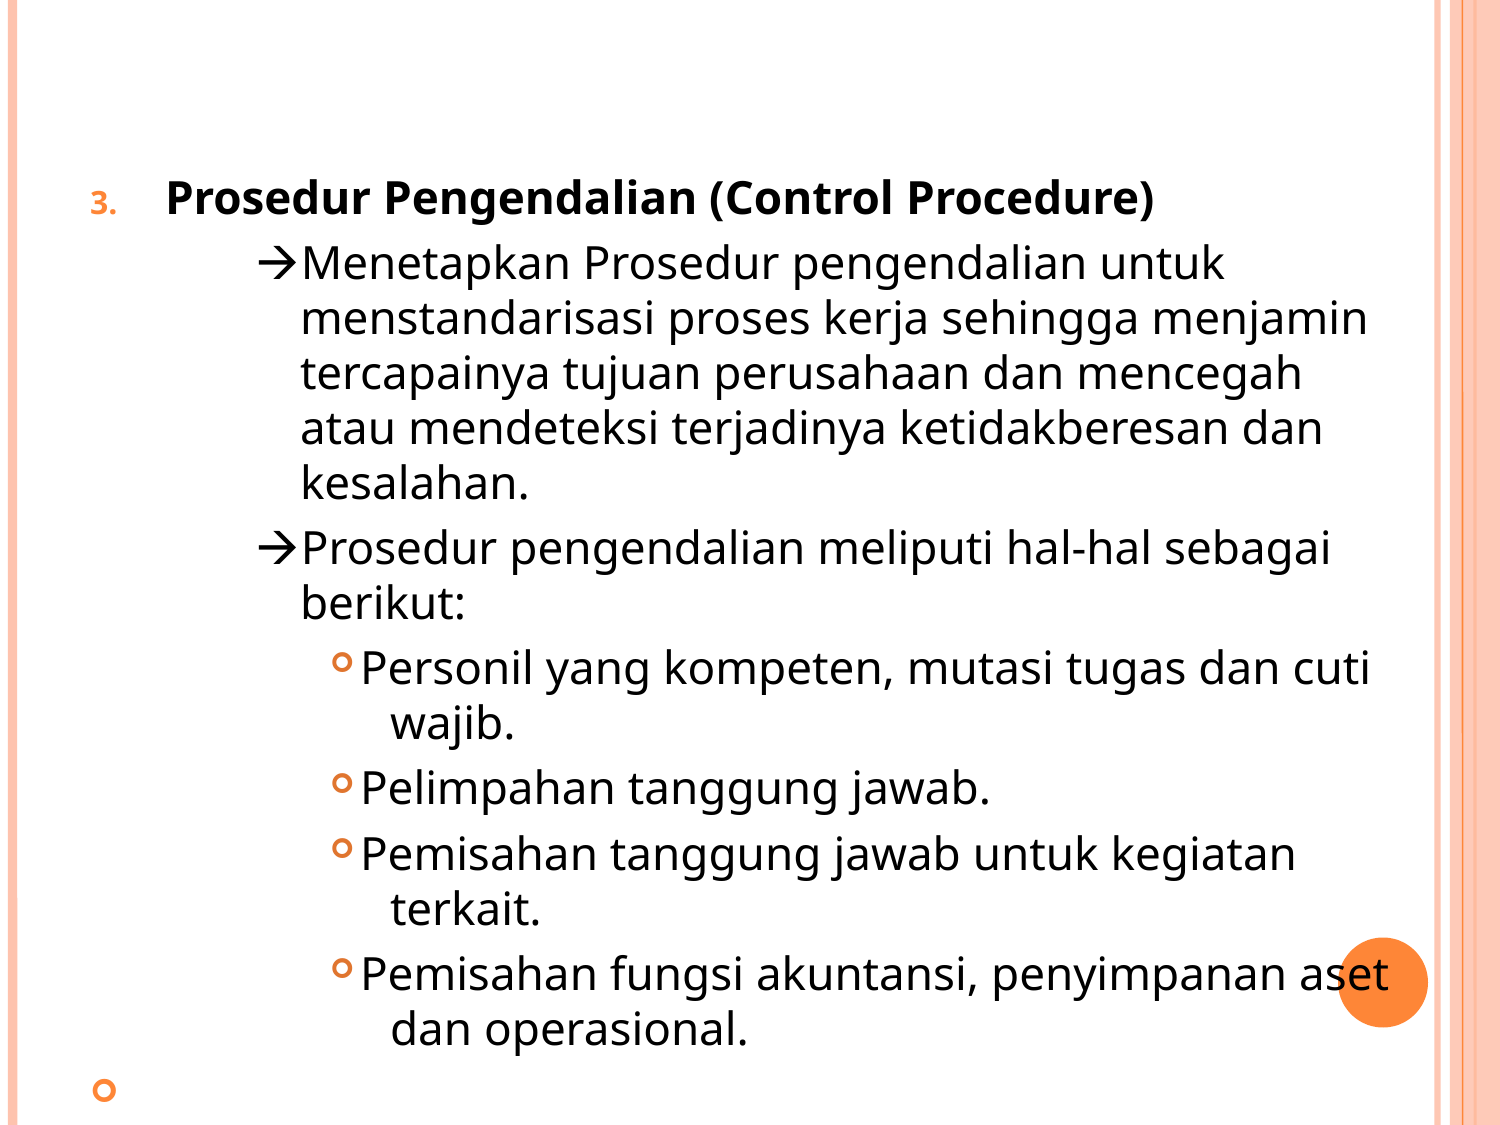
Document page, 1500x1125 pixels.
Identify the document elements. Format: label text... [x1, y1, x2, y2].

list Prosedur Pengendalian (Control Procedure) Menetapkan Prosedur pengendalian untuk menstandarisasi proses kerja sehingga menjamin tercapainya tujuan perusahaan dan mencegah atau mendeteksi terjadinya ketidakberesan dan kesalahan. Prosedur pengendalian meliputi hal-hal sebagai berikut: Personil yang kompeten, mutasi tugas dan cuti wajib. Pelimpahan tanggung jawab. Pemisahan tanggung jawab untuk kegiatan terkait. Pemisahan fungsi akuntansi, penyimpanan aset dan operasional. [75, 160, 1424, 1062]
